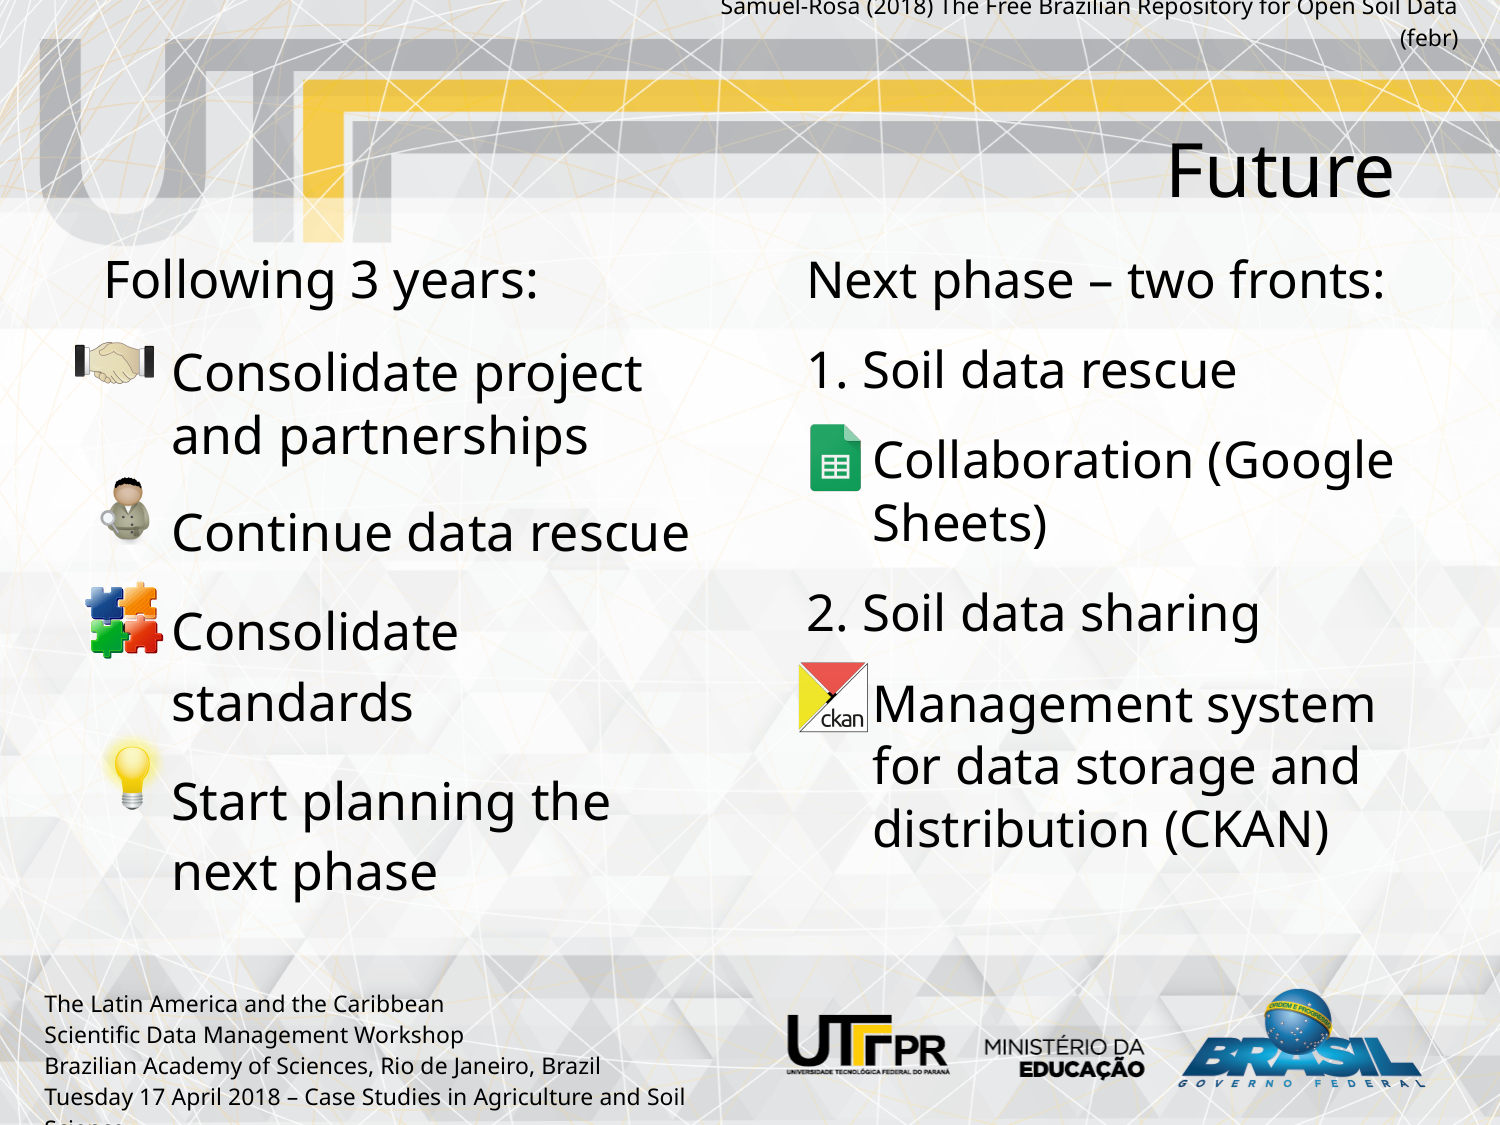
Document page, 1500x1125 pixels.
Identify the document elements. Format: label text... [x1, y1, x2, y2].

picture [798, 0, 810, 7]
picture [1311, 0, 1367, 7]
picture [930, 0, 944, 7]
text_box Samuel-Rosa (2018) The Free Brazilian Repository for Open Soil Data (febr) [690, 7, 1459, 36]
picture [1420, 0, 1438, 7]
picture [922, 0, 930, 7]
title Future [102, 60, 1397, 278]
text_box The Latin America and the Caribbean Scientific Data Management Workshop Brazilian Academy of Sciences, Rio de Janeiro, Brazil Tuesday 17 April 2018 – Case Studies in Agriculture and Soil Science [29, 980, 751, 1111]
picture [1431, 36, 1438, 45]
picture [989, 0, 1040, 7]
picture [1096, 0, 1139, 7]
picture [869, 0, 882, 7]
picture [956, 0, 987, 7]
picture [1048, 0, 1094, 7]
picture [882, 0, 888, 7]
picture [1213, 0, 1261, 7]
list Next phase – two fronts: 1. Soil data rescue Collaboration (Google Sheets) 2. Soil data sharing Management system for data storage and distribution (CKAN) [806, 248, 1397, 956]
picture [897, 0, 906, 7]
picture [0, 0, 1500, 1125]
list Following 3 years: Consolidate project and partnerships Continue data rescue Consolidate standards Start planning the next phase [103, 248, 694, 955]
picture [818, 0, 868, 7]
picture [1147, 0, 1211, 7]
picture [908, 0, 917, 7]
picture [946, 0, 954, 7]
picture [889, 0, 896, 7]
picture [1410, 0, 1419, 7]
picture [723, 0, 796, 7]
picture [1364, 0, 1396, 7]
picture [1398, 0, 1408, 7]
picture [1264, 0, 1299, 7]
picture [1300, 0, 1310, 7]
